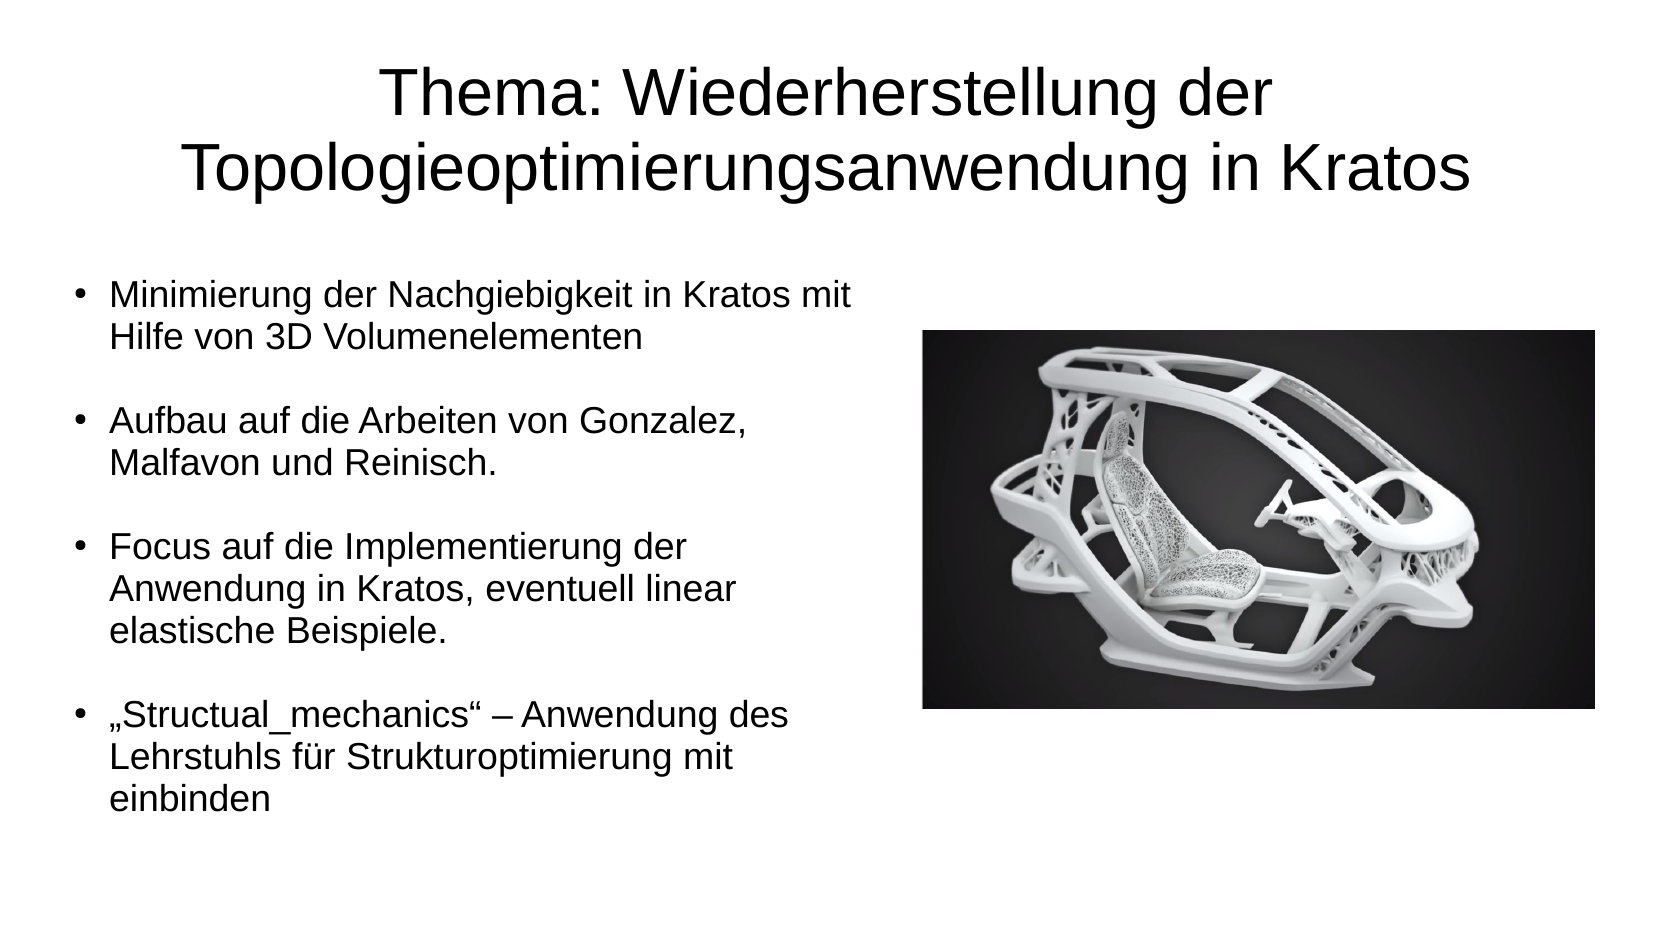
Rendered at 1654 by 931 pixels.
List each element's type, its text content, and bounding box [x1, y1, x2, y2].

picture [921, 330, 1595, 709]
subtitle Thema: Wiederherstellung der Topologieoptimierungsanwendung in Kratos [82, 0, 1571, 284]
text_box Minimierung der Nachgiebigkeit in Kratos mit Hilfe von 3D Volumenelementen Aufbau auf die Arbeiten von Gonzalez, Malfavon und Reinisch. Focus auf die Implementierung der Anwendung in Kratos, eventuell linear elastische Beispiele. „Structual_mechanics“ – Anwendung des Lehrstuhls für Strukturoptimierung mit einbinden [59, 224, 898, 912]
